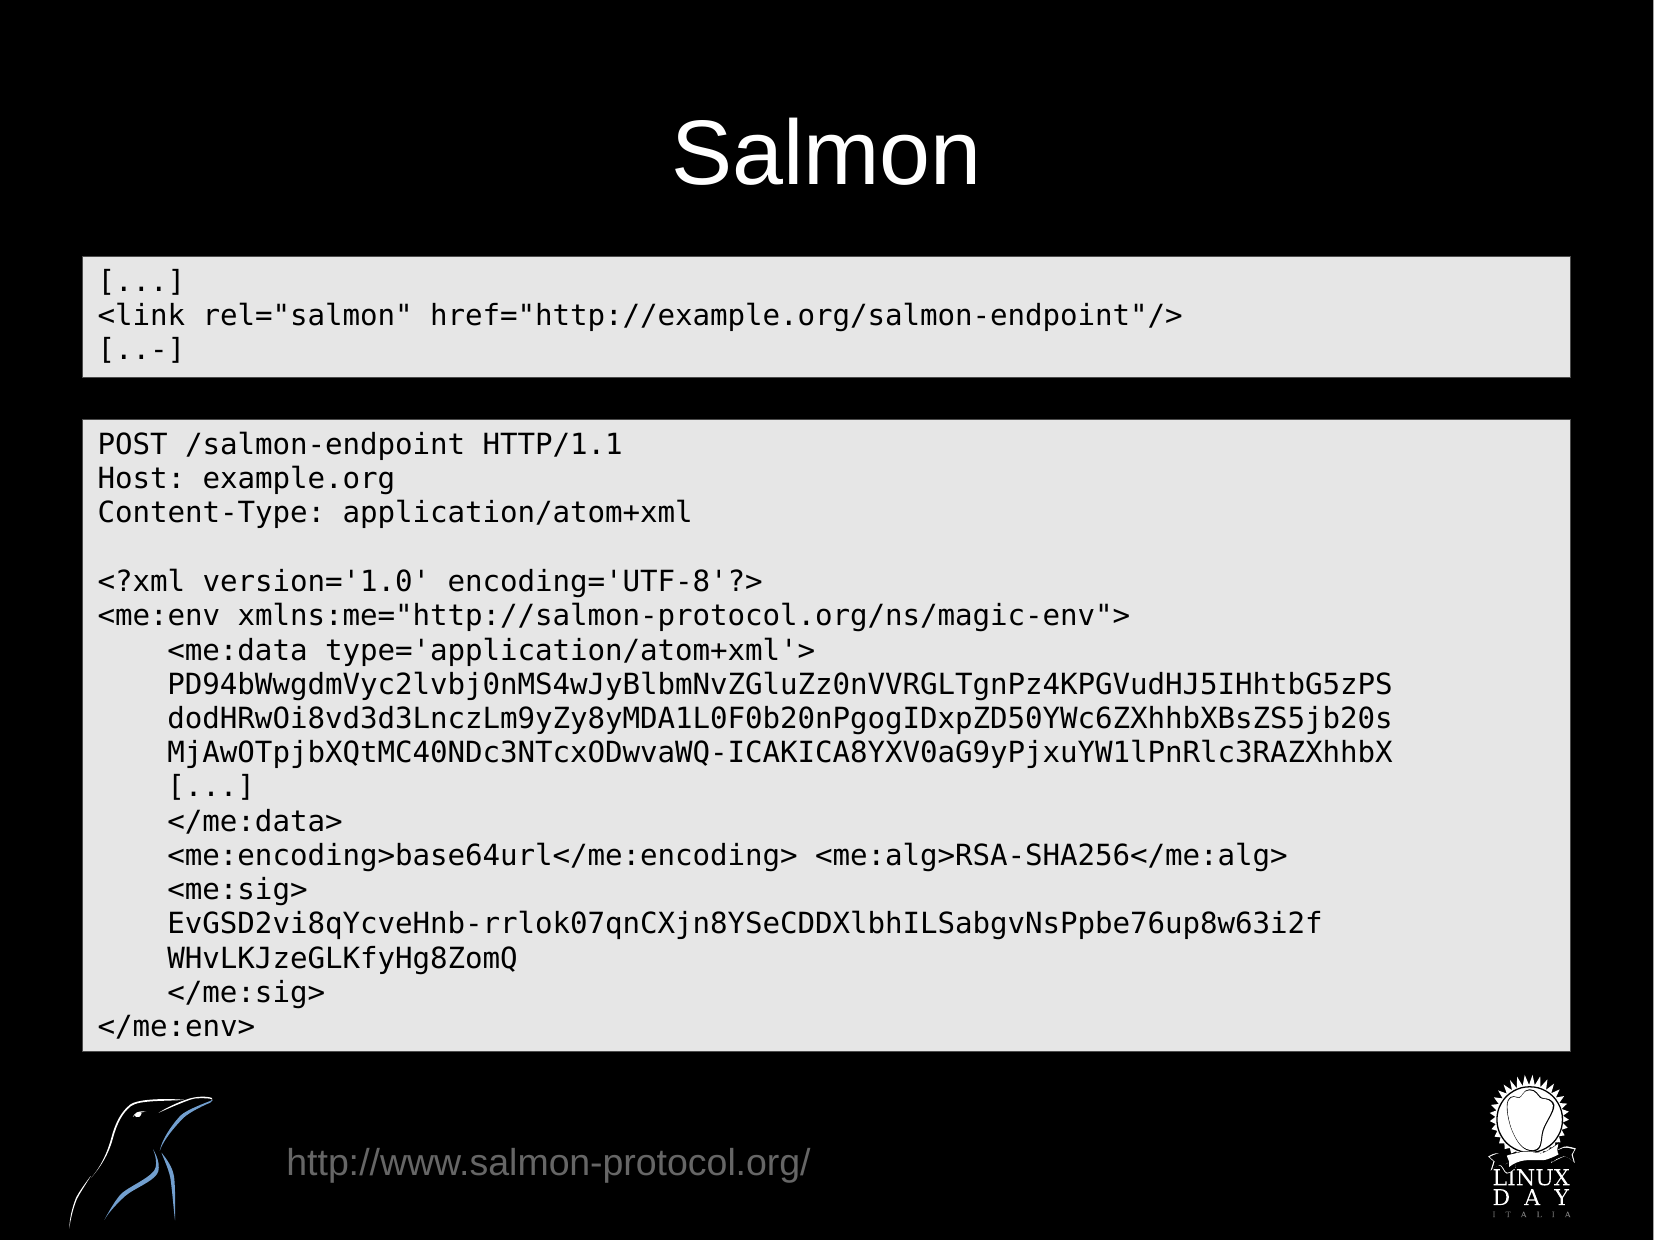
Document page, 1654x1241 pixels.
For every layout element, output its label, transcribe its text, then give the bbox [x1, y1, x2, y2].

title Salmon [82, 49, 1571, 256]
text_box POST /salmon-endpoint HTTP/1.1 Host: example.org Content-Type: application/atom+xml <?xml version='1.0' encoding='UTF-8'?> <me:env xmlns:me="http://salmon-protocol.org/ns/magic-env"> <me:data type='application/atom+xml'> PD94bWwgdmVyc2lvbj0nMS4wJyBlbmNvZGluZz0nVVRGLTgnPz4KPGVudHJ5IHhtbG5zPS dodHRwOi8vd3d3LnczLm9yZy8yMDA1L0F0b20nPgogIDxpZD50YWc6ZXhhbXBsZS5jb20s MjAwOTpjbXQtMC40NDc3NTcxODwvaWQ-ICAKICA8YXV0aG9yPjxuYW1lPnRlc3RAZXhhbX [...] </me:data> <me:encoding>base64url</me:encoding> <me:alg>RSA-SHA256</me:alg> <me:sig> EvGSD2vi8qYcveHnb-rrlok07qnCXjn8YSeCDDXlbhILSabgvNsPpbe76up8w63i2f WHvLKJzeGLKfyHg8ZomQ </me:sig> </me:env> [82, 419, 1571, 1052]
text_box [...] <link rel="salmon" href="http://example.org/salmon-endpoint"/> [..-] [82, 256, 1571, 378]
text_box http://www.salmon-protocol.org/ [271, 1133, 1441, 1191]
